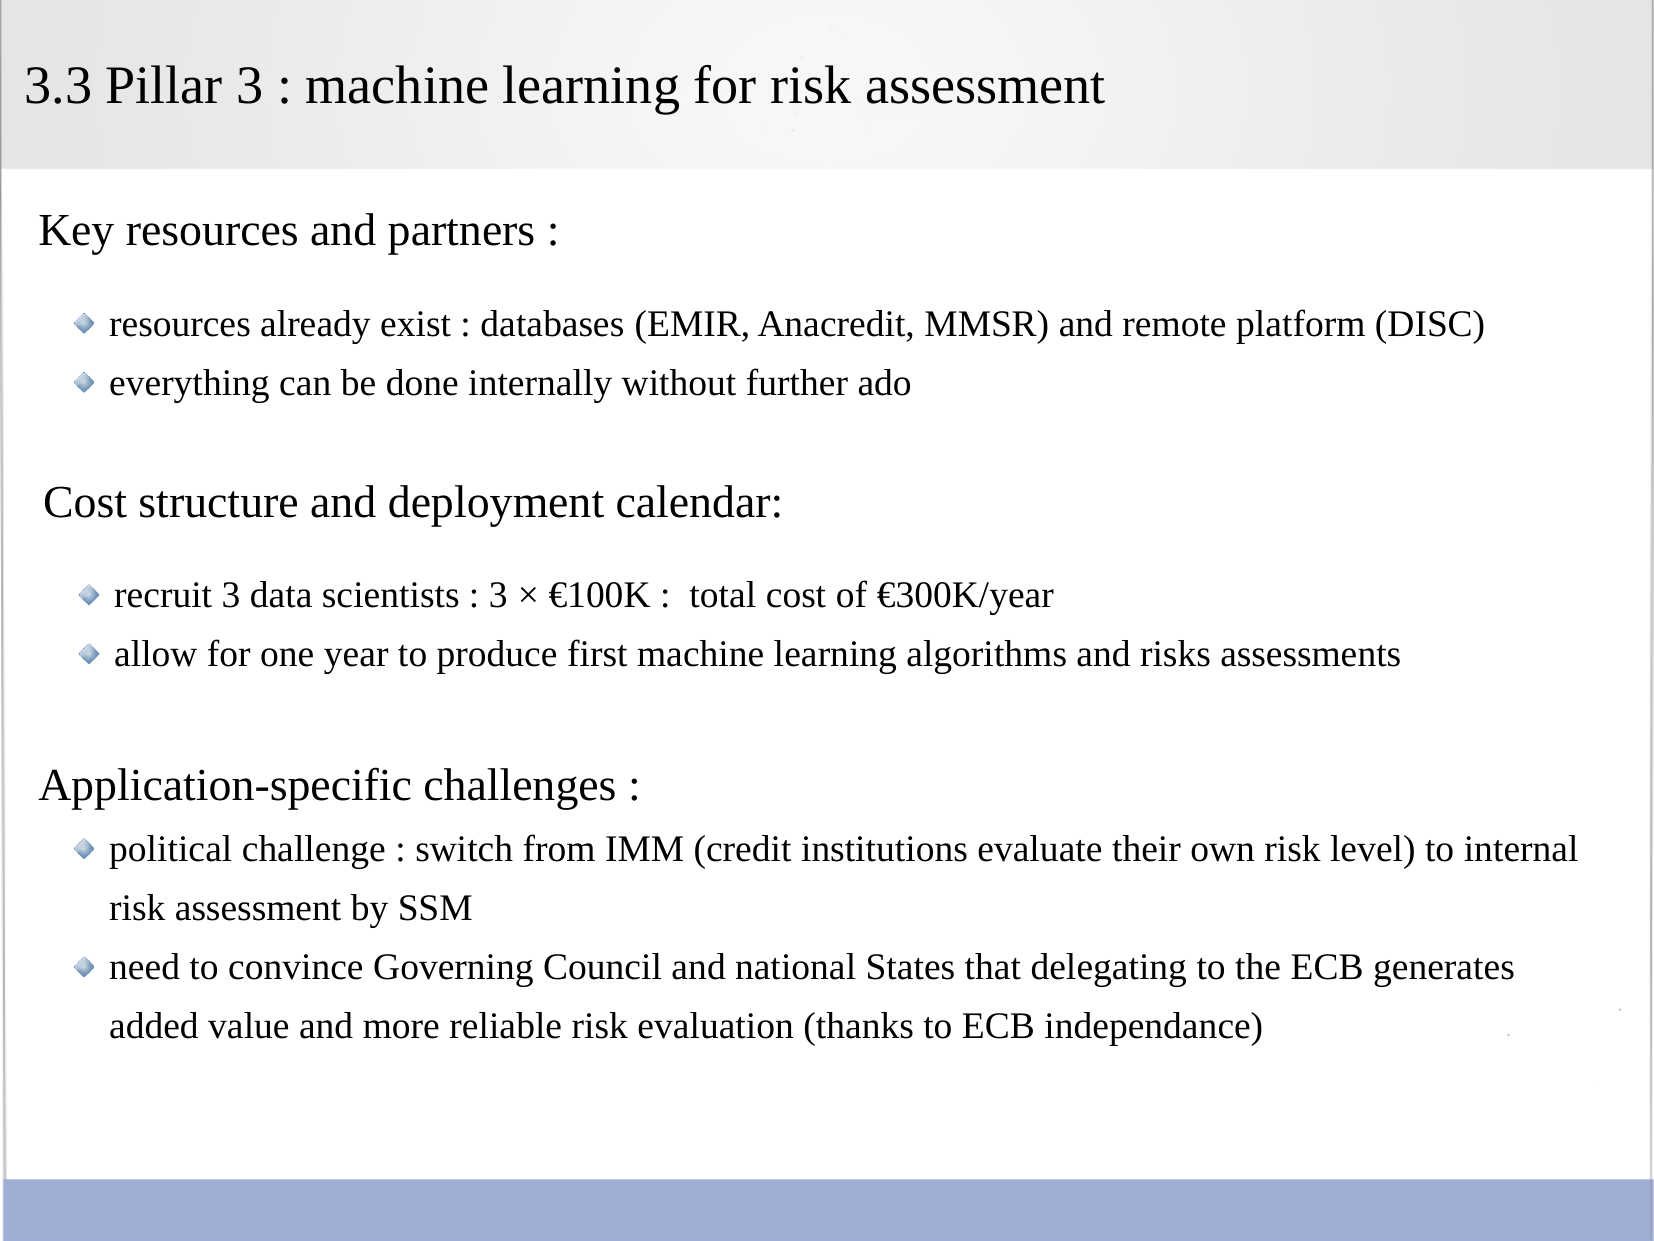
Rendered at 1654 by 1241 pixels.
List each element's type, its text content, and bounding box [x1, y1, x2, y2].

text_box Key resources and partners : resources already exist : databases (EMIR, Anacredit, MMSR) and remote platform (DISC) everything can be done internally without further ado [23, 188, 1583, 426]
text_box Cost structure and deployment calendar: recruit 3 data scientists : 3 × €100K : total cost of €300K/year allow for one year to produce first machine learning algorithms and risks assessments [28, 460, 1564, 697]
text_box 3.3 Pillar 3 : machine learning for risk assessment [9, 48, 1619, 154]
text_box Application-specific challenges : political challenge : switch from IMM (credit institutions evaluate their own risk level) to internal risk assessment by SSM need to convince Governing Council and national States that delegating to the ECB generates added value and more reliable risk evaluation (thanks to ECB independance) [23, 744, 1619, 1096]
